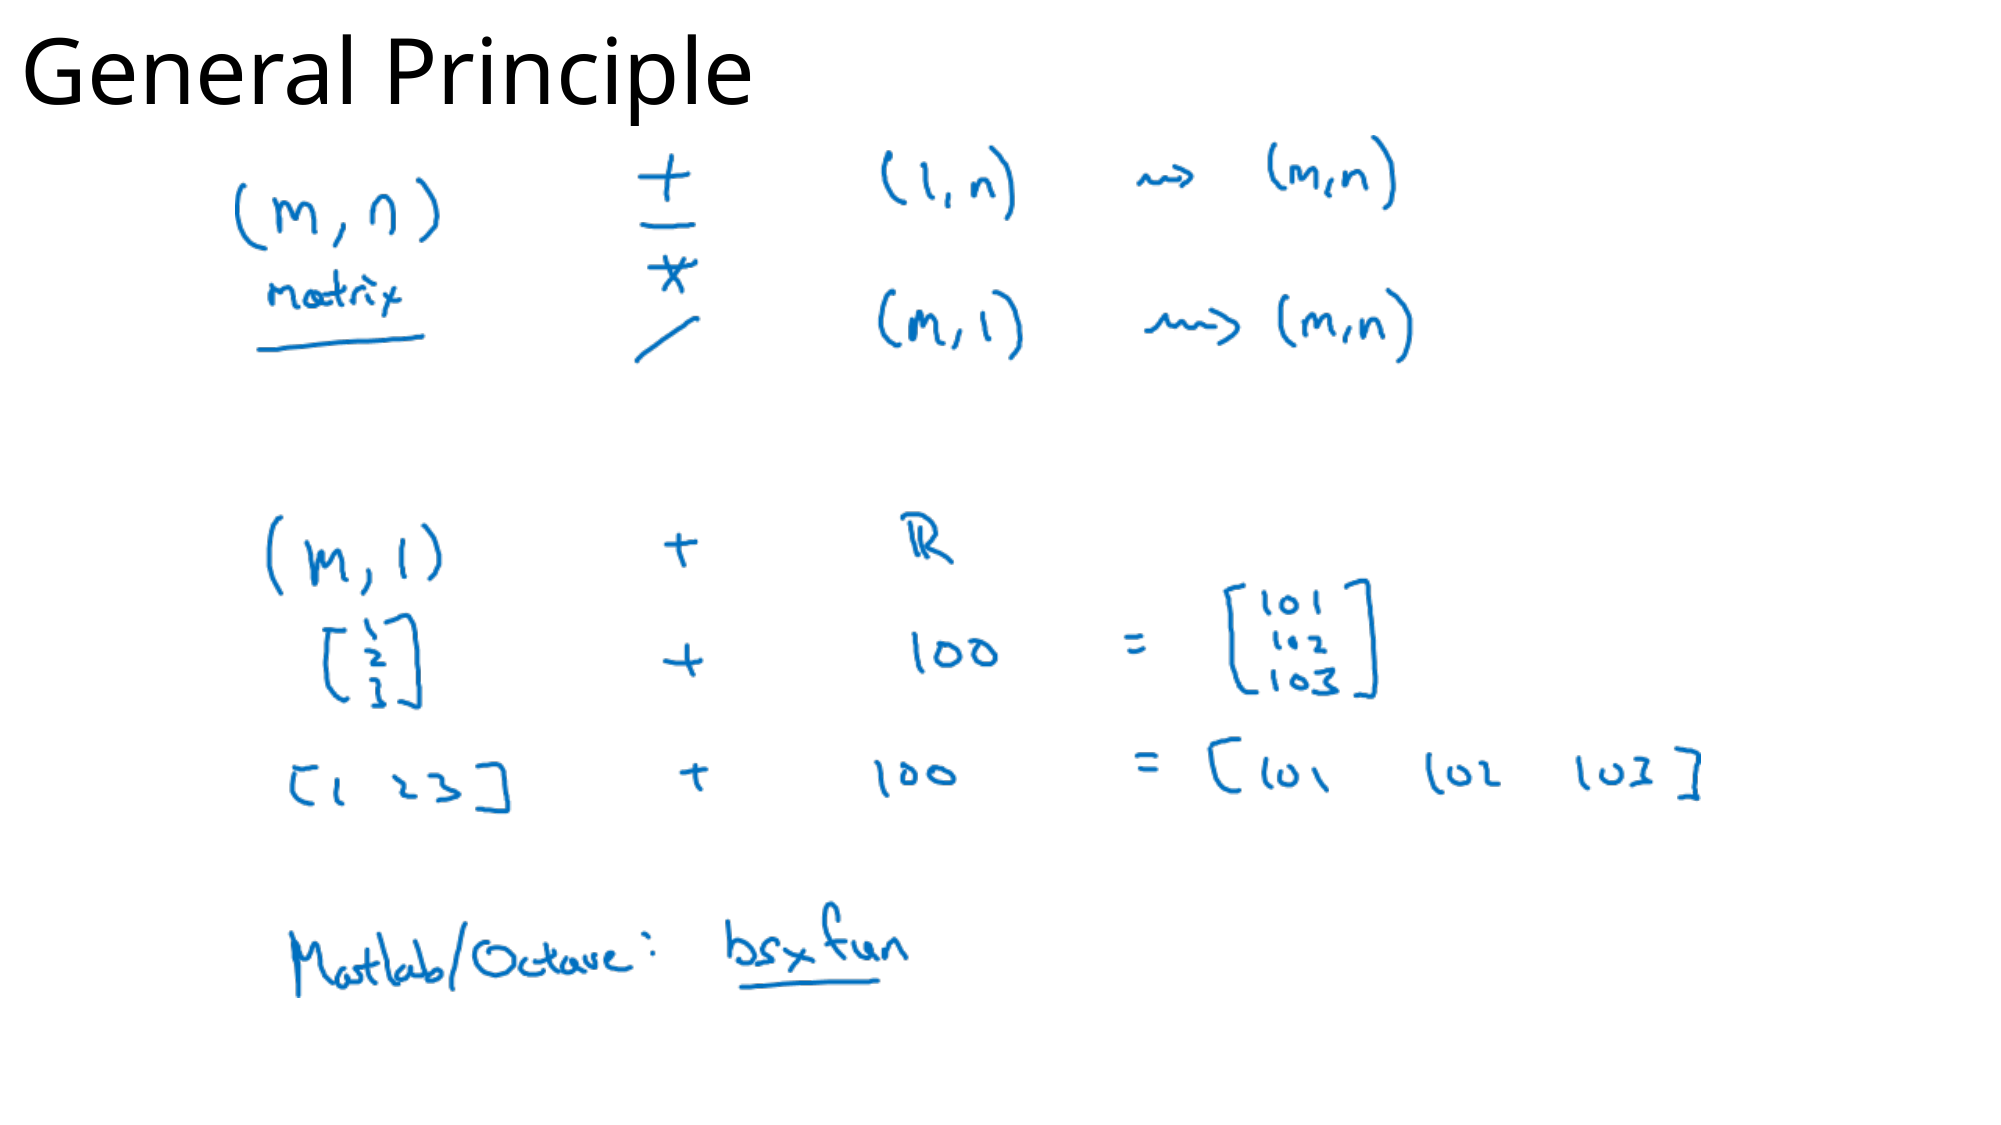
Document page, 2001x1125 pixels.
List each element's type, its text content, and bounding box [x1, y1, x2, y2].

title General Principle [5, 0, 1731, 184]
picture [235, 135, 1701, 998]
